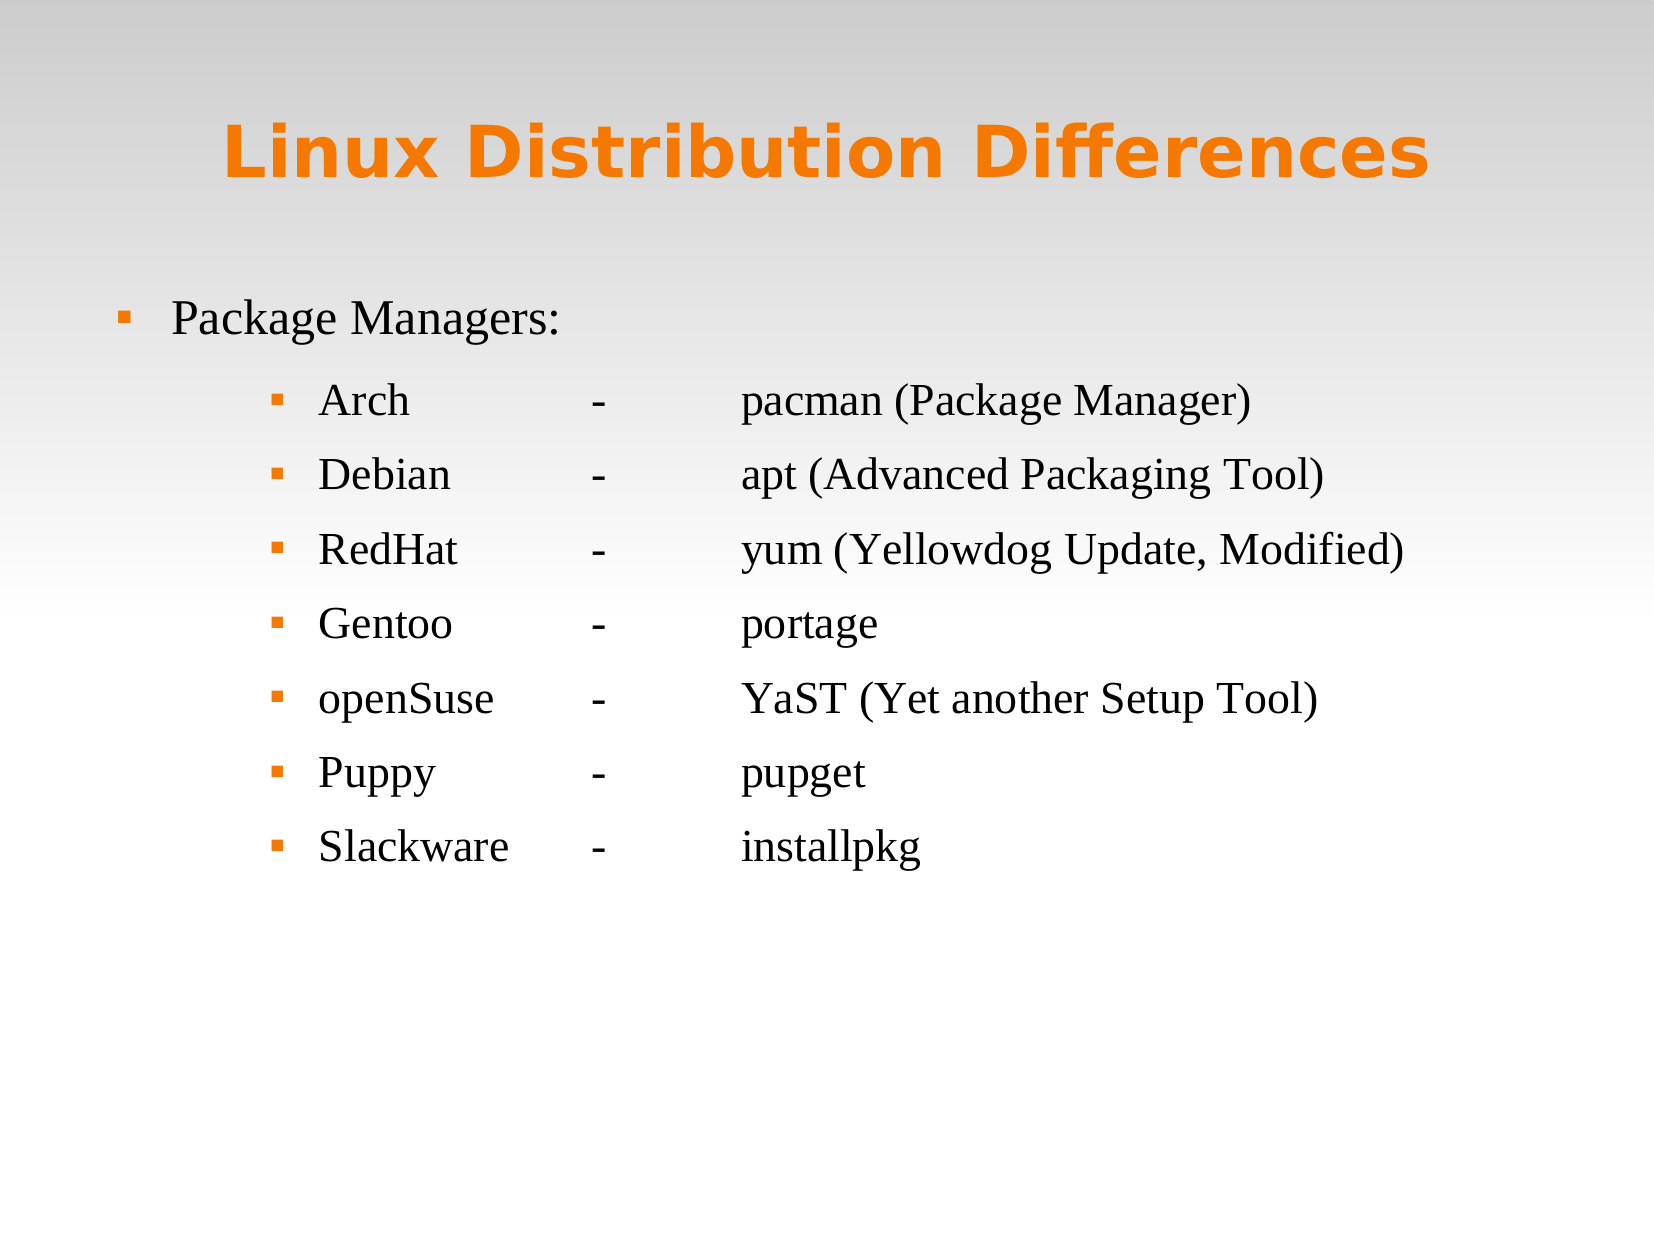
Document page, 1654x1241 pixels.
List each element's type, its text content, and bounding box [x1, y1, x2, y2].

list Package Managers: Arch - pacman (Package Manager) Debian - apt (Advanced Packaging Tool) RedHat - yum (Yellowdog Update, Modified) Gentoo - portage openSuse - YaST (Yet another Setup Tool) Puppy - pupget Slackware - installpkg [82, 290, 1571, 1109]
title Linux Distribution Differences [82, 49, 1571, 257]
